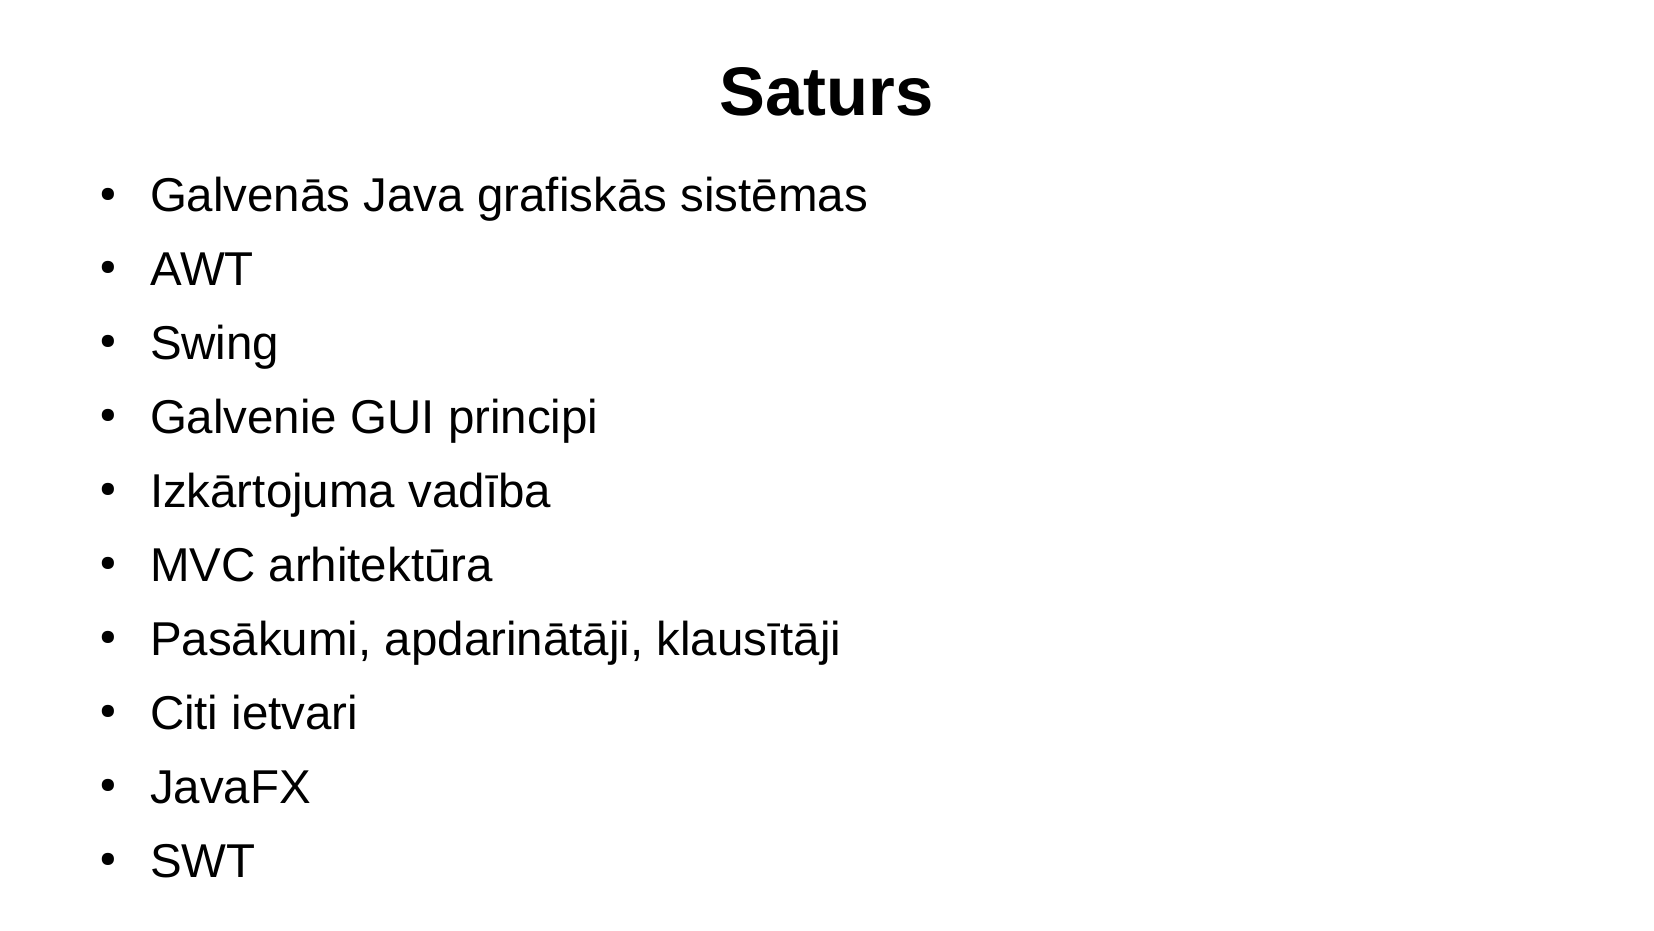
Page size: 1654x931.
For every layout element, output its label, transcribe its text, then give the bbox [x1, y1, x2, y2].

list Galvenās Java grafiskās sistēmas AWT Swing Galvenie GUI principi Izkārtojuma vadība MVC arhitektūra Pasākumi, apdarinātāji, klausītāji Citi ietvari JavaFX SWT [82, 168, 1538, 889]
title Saturs [82, 37, 1571, 147]
